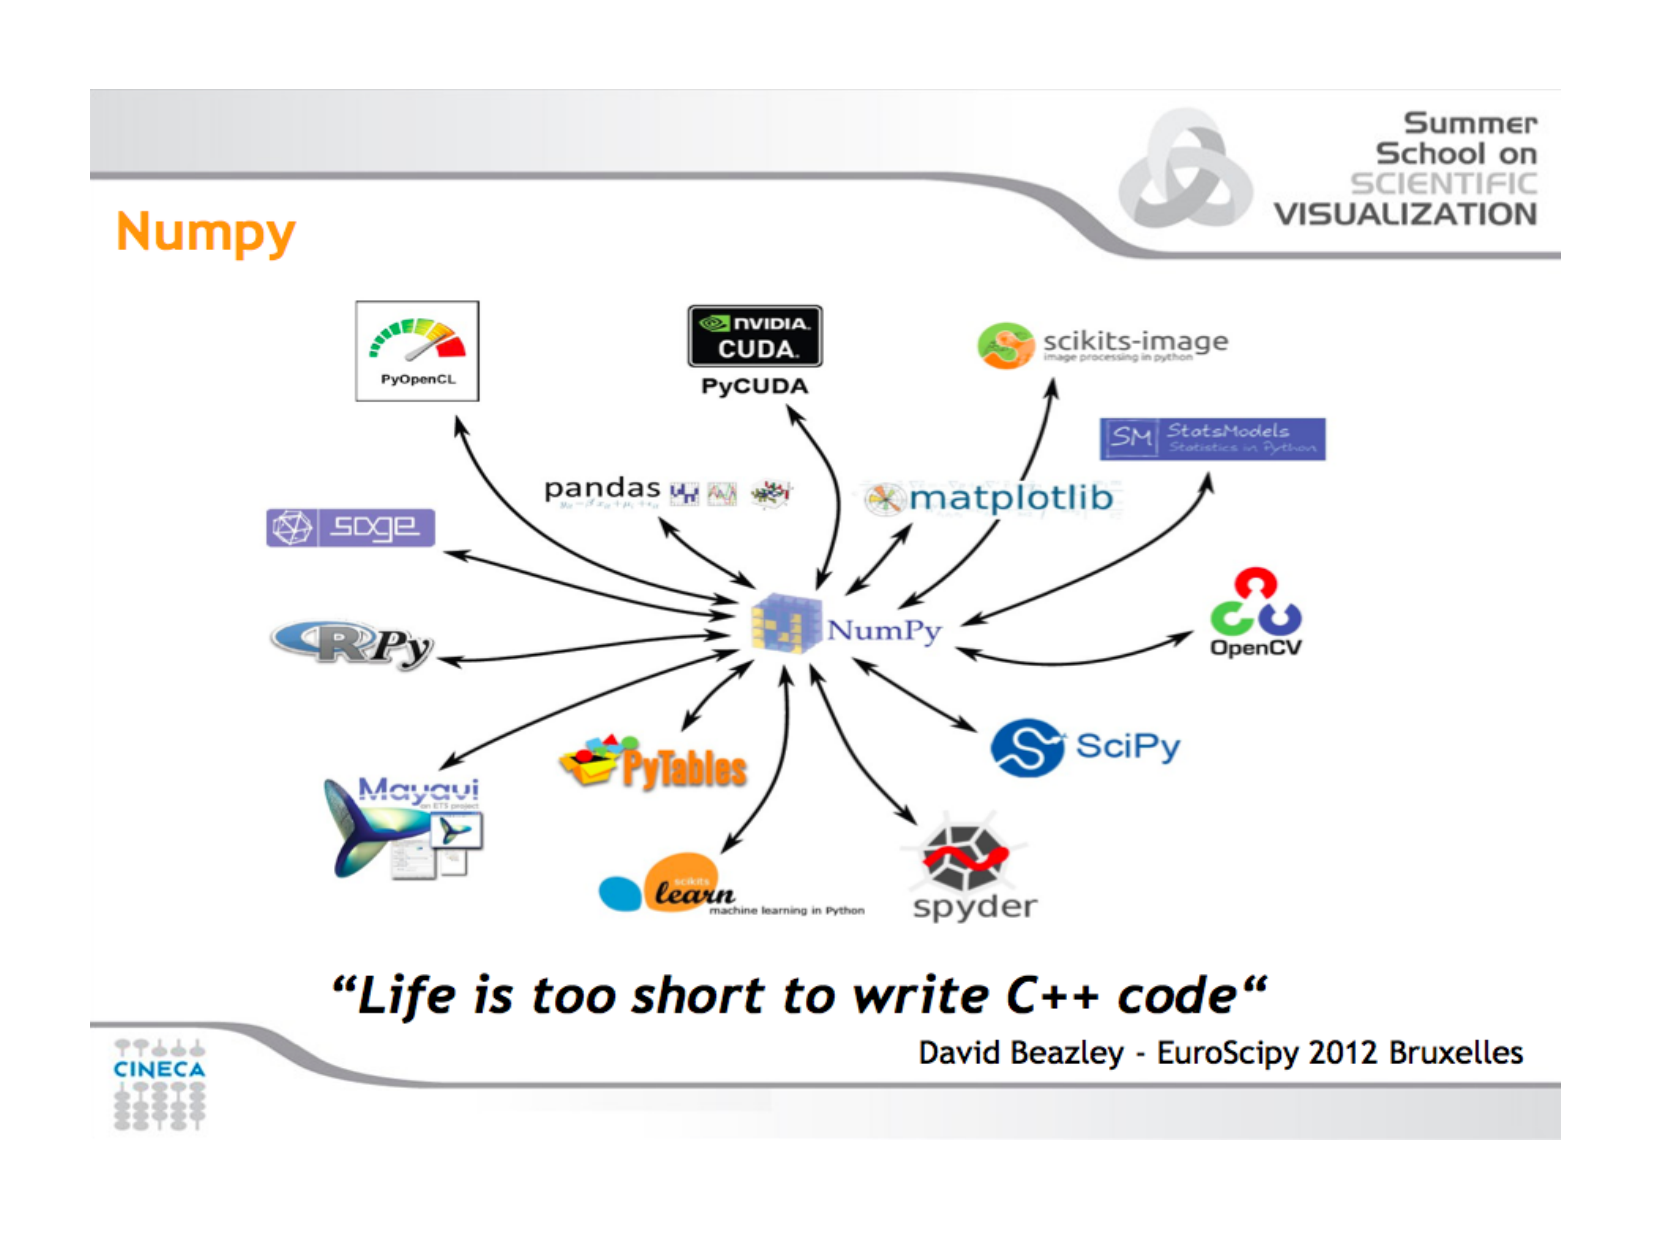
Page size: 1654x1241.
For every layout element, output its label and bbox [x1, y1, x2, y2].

picture [90, 89, 1561, 1141]
